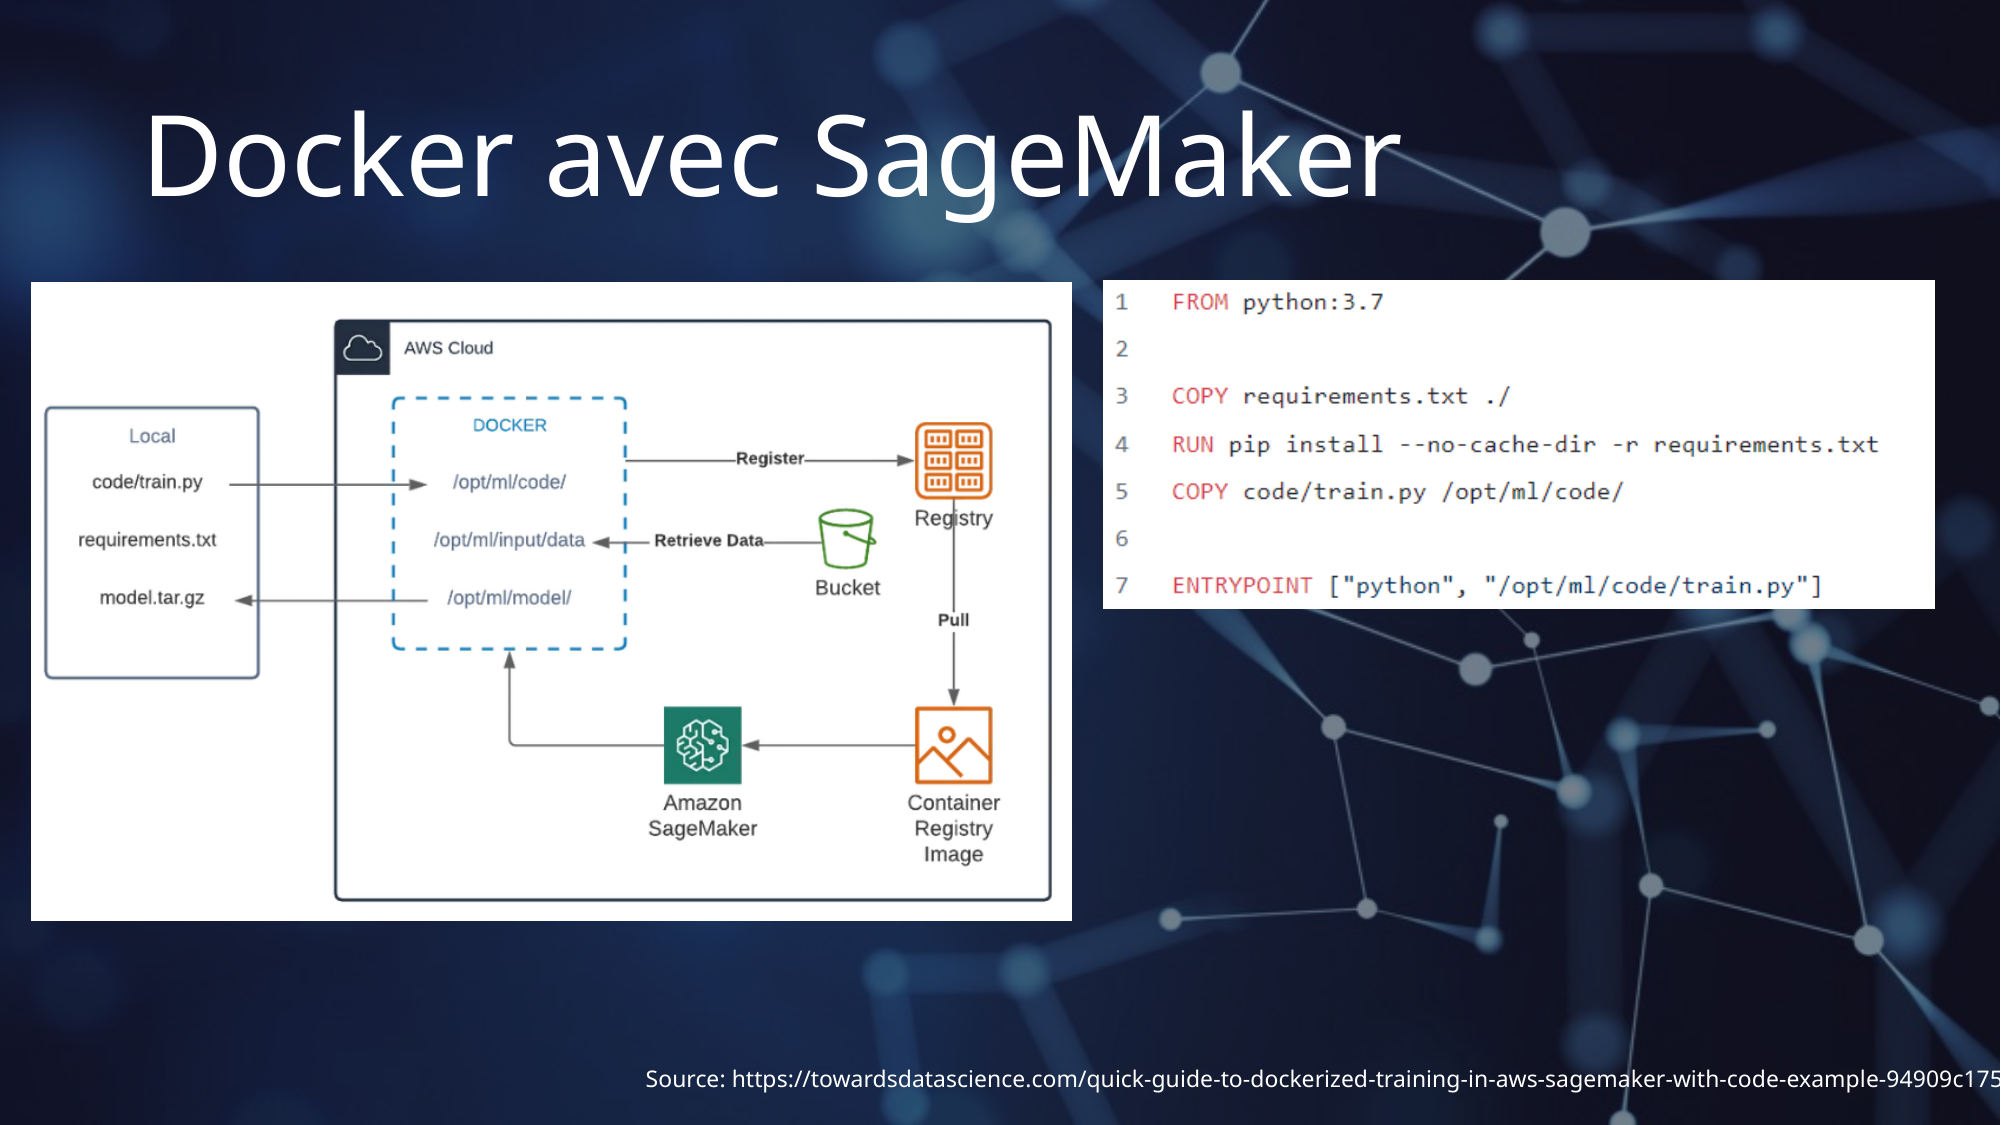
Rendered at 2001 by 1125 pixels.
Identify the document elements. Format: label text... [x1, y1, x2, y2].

text_box Source: https://towardsdatascience.com/quick-guide-to-dockerized-training-in-aws-sagemaker-with-code-example-94909c17556c [581, 1024, 2000, 1093]
title Docker avec SageMaker [23, 32, 1524, 222]
picture [0, 0, 2000, 1125]
